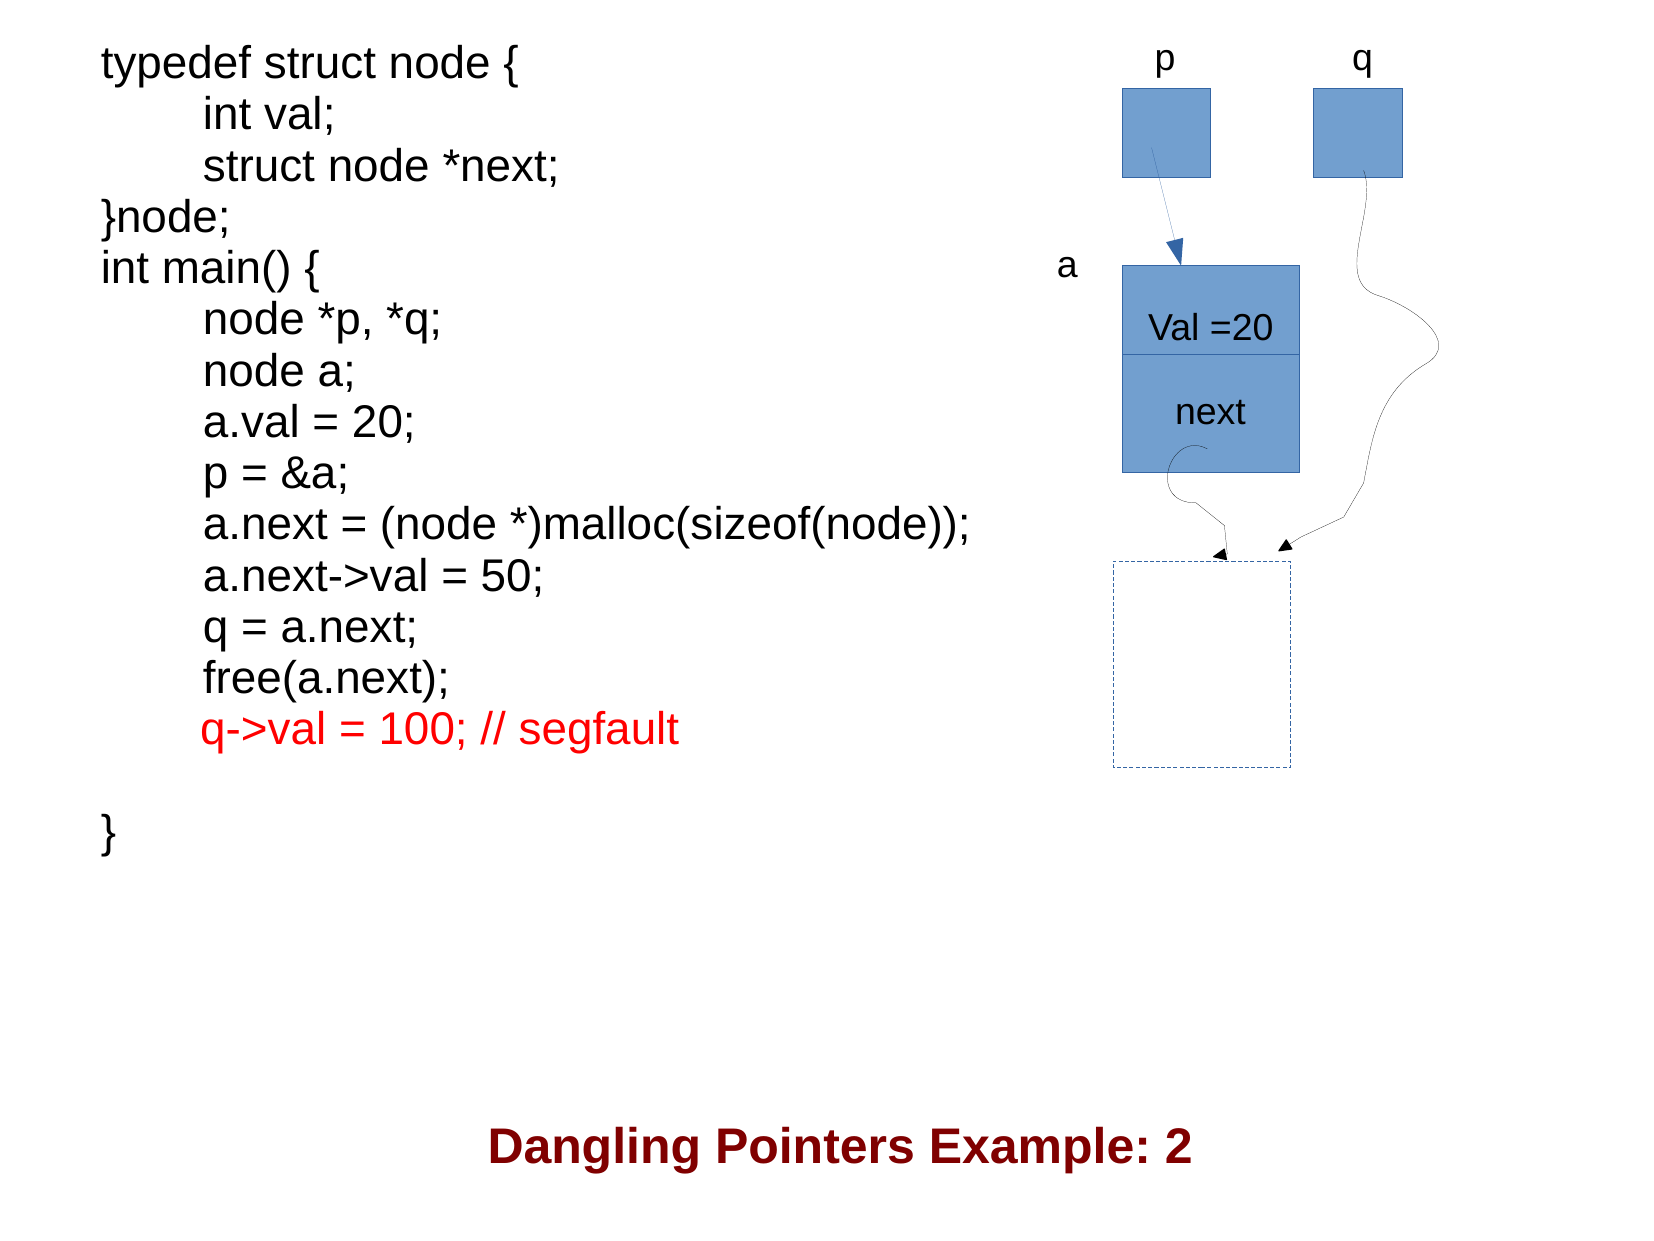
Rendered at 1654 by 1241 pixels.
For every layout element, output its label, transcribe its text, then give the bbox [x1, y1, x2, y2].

text_box [1122, 88, 1211, 178]
text_box q [1337, 29, 1388, 87]
text_box Val =20 next [1122, 265, 1300, 354]
text_box [1313, 88, 1403, 178]
text_box typedef struct node { int val; struct node *next; }node; int main() { node *p, *q; node a; a.val = 20; p = &a; a.next = (node *)malloc(sizeof(node)); a.next->val = 50; q = a.next; free(a.next); q->val = 100; // segfault } [86, 29, 1004, 865]
text_box Dangling Pointers Example: 2 [472, 1110, 1209, 1182]
text_box a [1042, 236, 1093, 325]
text_box Val =20 next [1122, 355, 1300, 473]
text_box p [1139, 29, 1191, 87]
